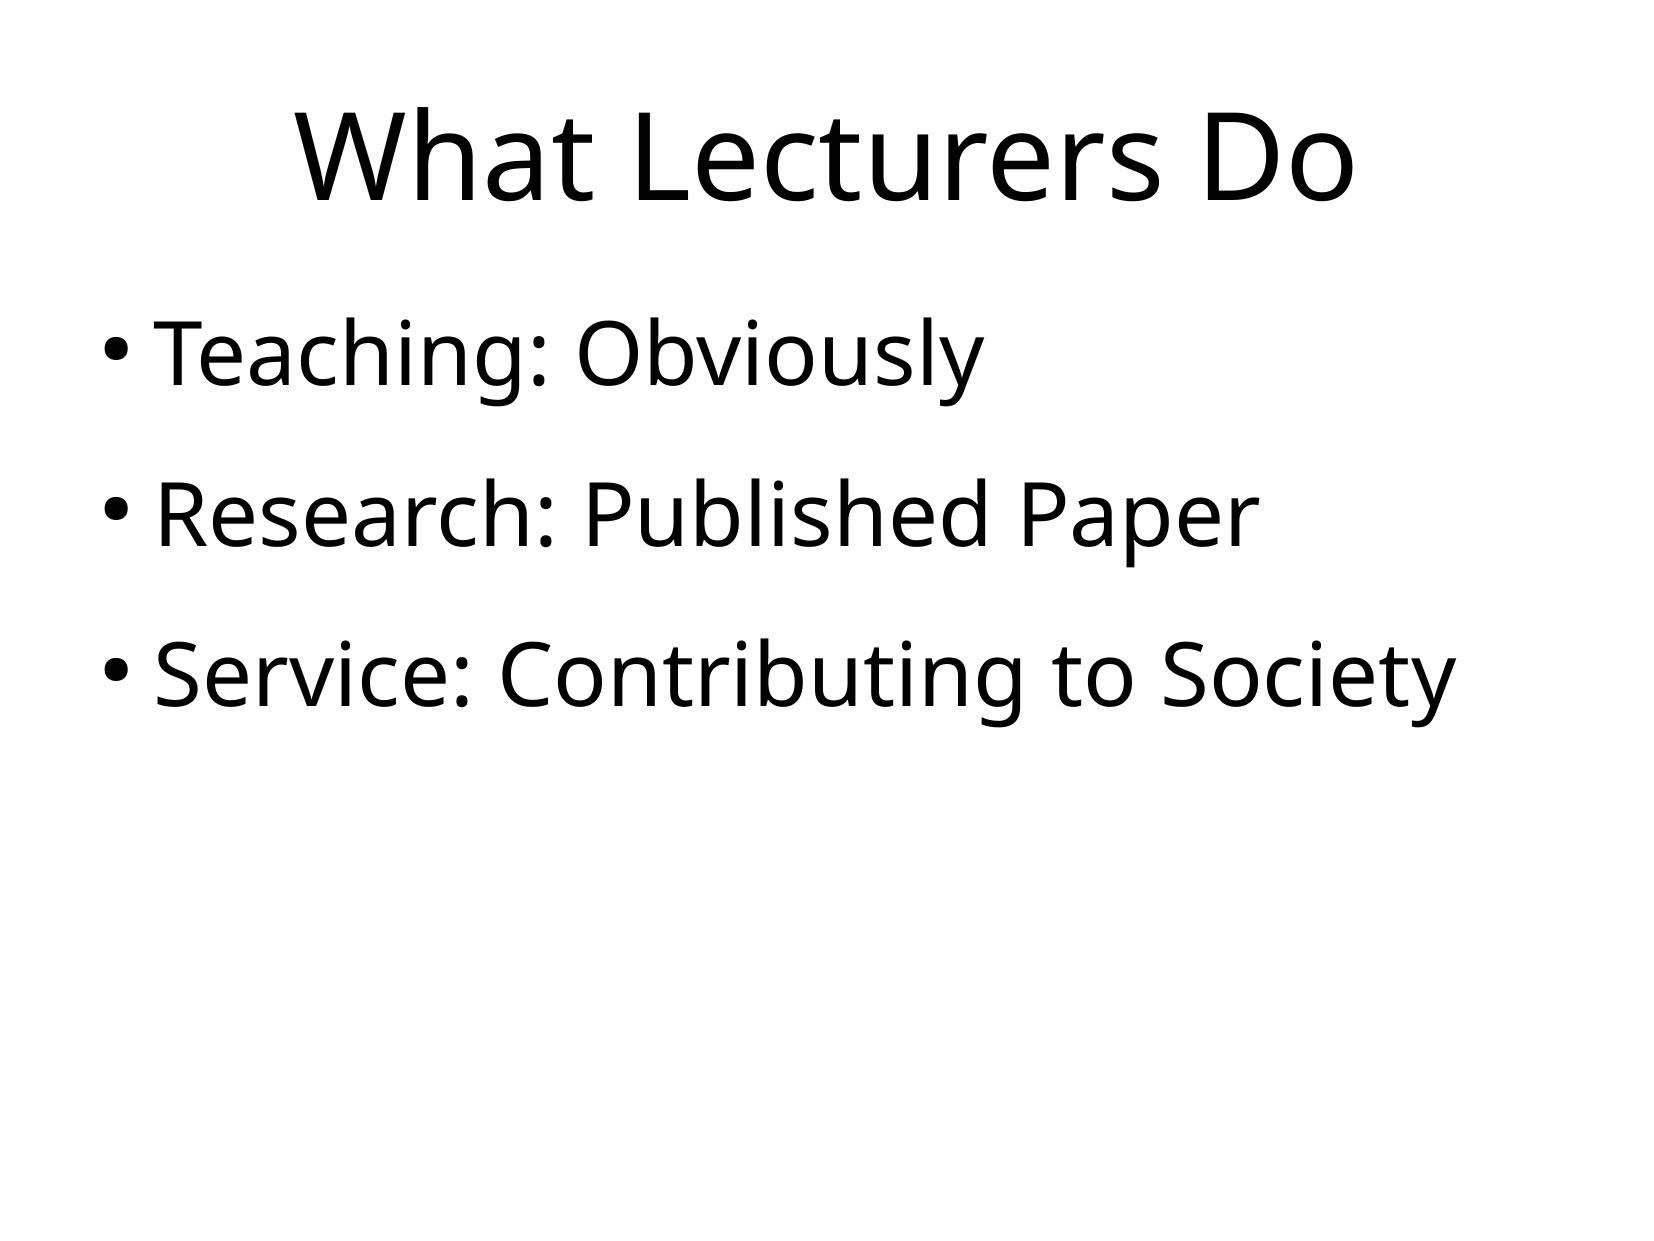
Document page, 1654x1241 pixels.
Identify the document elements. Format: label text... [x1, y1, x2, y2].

title What Lecturers Do [82, 49, 1571, 257]
list Teaching: Obviously Research: Published Paper Service: Contributing to Society [82, 290, 1571, 1010]
